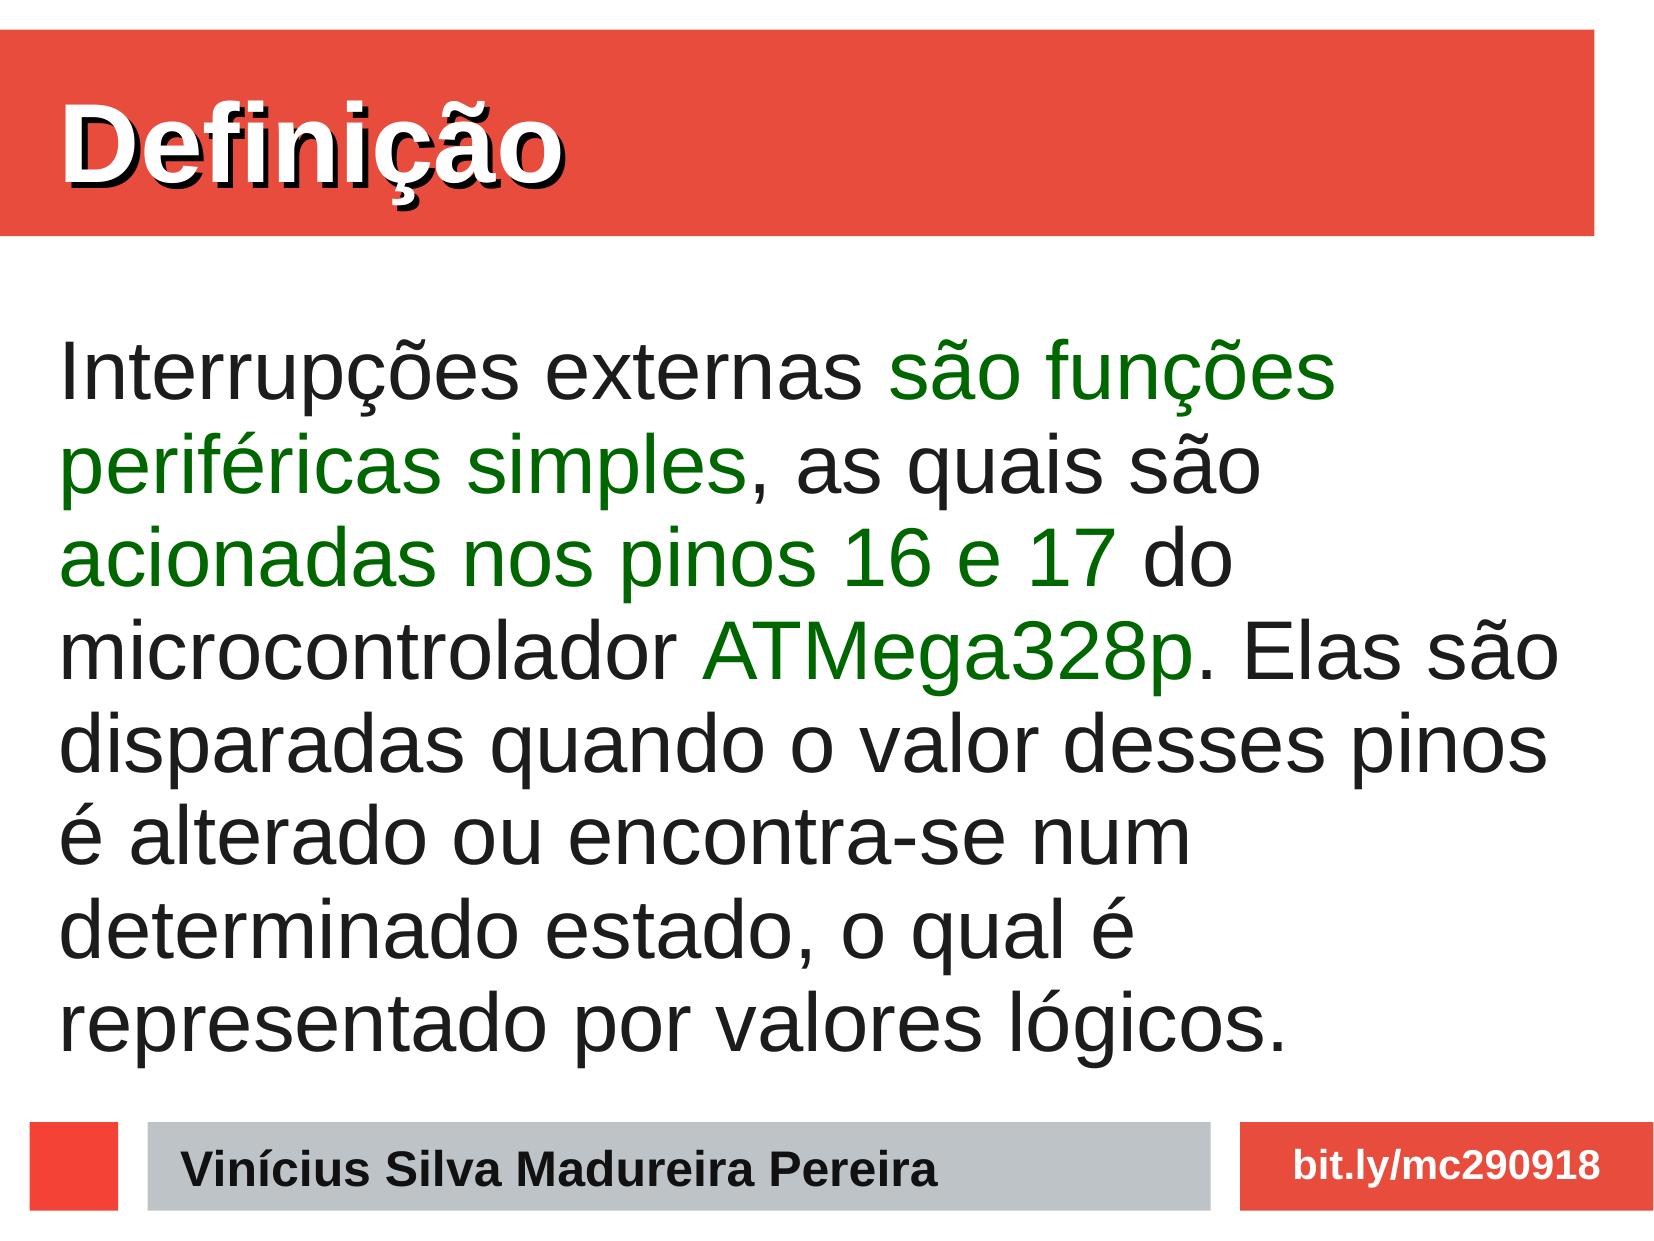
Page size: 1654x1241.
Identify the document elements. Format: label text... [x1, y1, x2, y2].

title Definição [59, 59, 1595, 207]
text_box bit.ly/mc290918 [1228, 1133, 1654, 1205]
list Interrupções externas são funções periféricas simples, as quais são acionadas nos pinos 16 e 17 do microcontrolador ATMega328p. Elas são disparadas quando o valor desses pinos é alterado ou encontra-se num determinado estado, o qual é representado por valores lógicos. [59, 324, 1565, 1093]
text_box Vinícius Silva Madureira Pereira [165, 1133, 1170, 1205]
